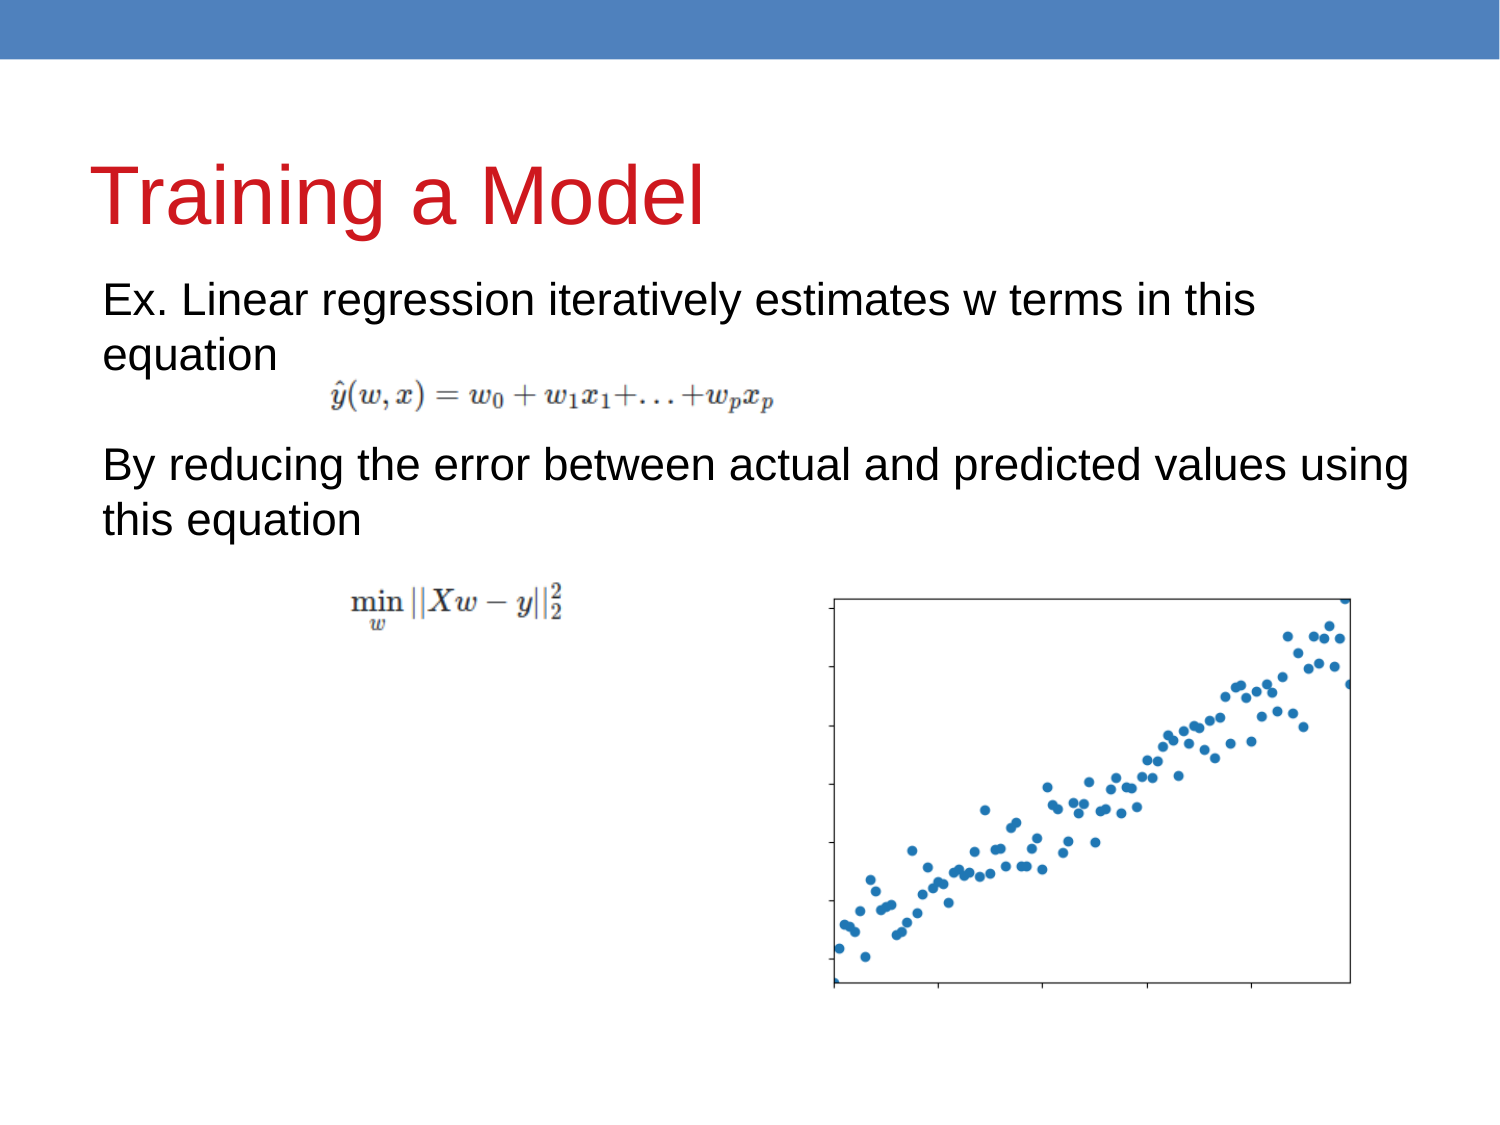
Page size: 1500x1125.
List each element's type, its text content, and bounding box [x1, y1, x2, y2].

picture [313, 371, 786, 426]
picture [815, 583, 1381, 997]
picture [335, 570, 583, 640]
text_box Training a Model [75, 87, 1425, 250]
text_box Ex. Linear regression iteratively estimates w terms in this equation By reducing the error between actual and predicted values using this equation [87, 262, 1437, 1062]
